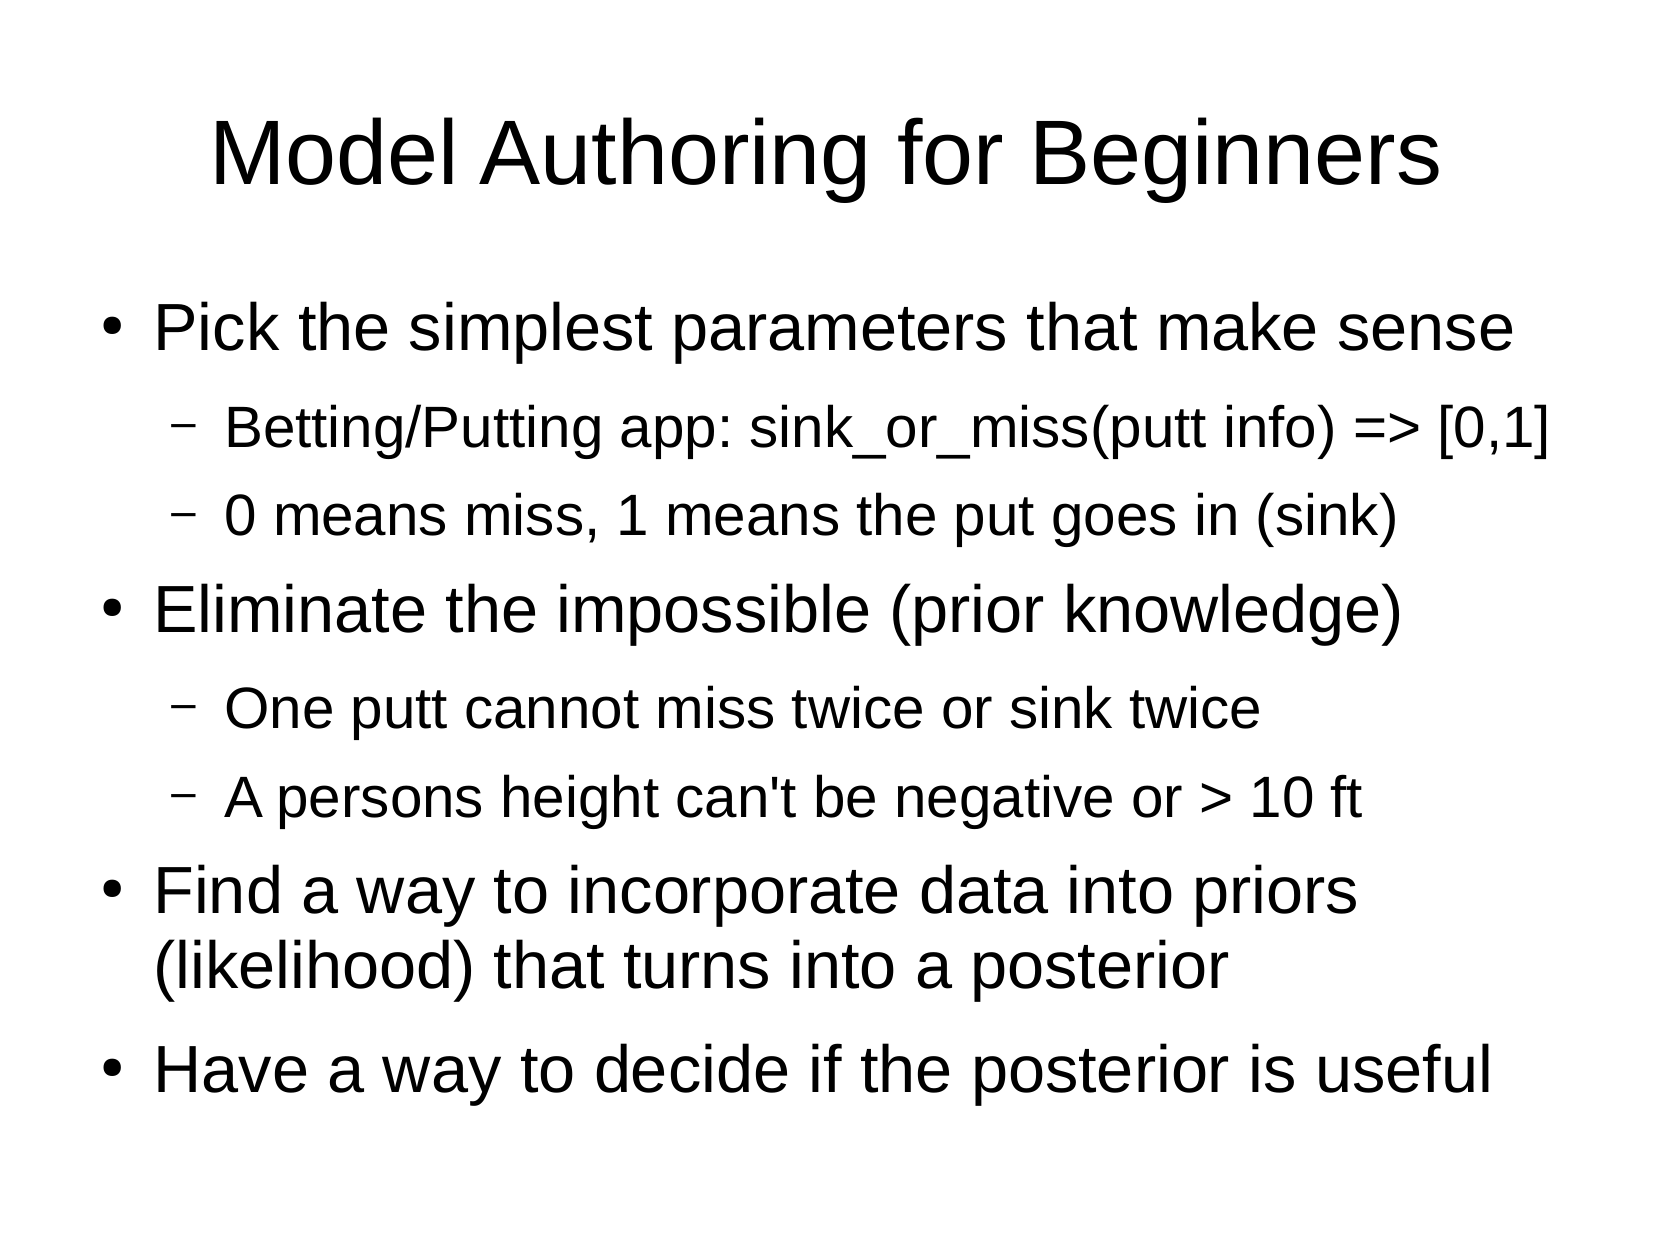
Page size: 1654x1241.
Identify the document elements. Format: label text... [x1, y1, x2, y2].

list Pick the simplest parameters that make sense Betting/Putting app: sink_or_miss(putt info) => [0,1] 0 means miss, 1 means the put goes in (sink) Eliminate the impossible (prior knowledge) One putt cannot miss twice or sink twice A persons height can't be negative or > 10 ft Find a way to incorporate data into priors (likelihood) that turns into a posterior Have a way to decide if the posterior is useful [82, 290, 1571, 1109]
title Model Authoring for Beginners [82, 49, 1571, 257]
